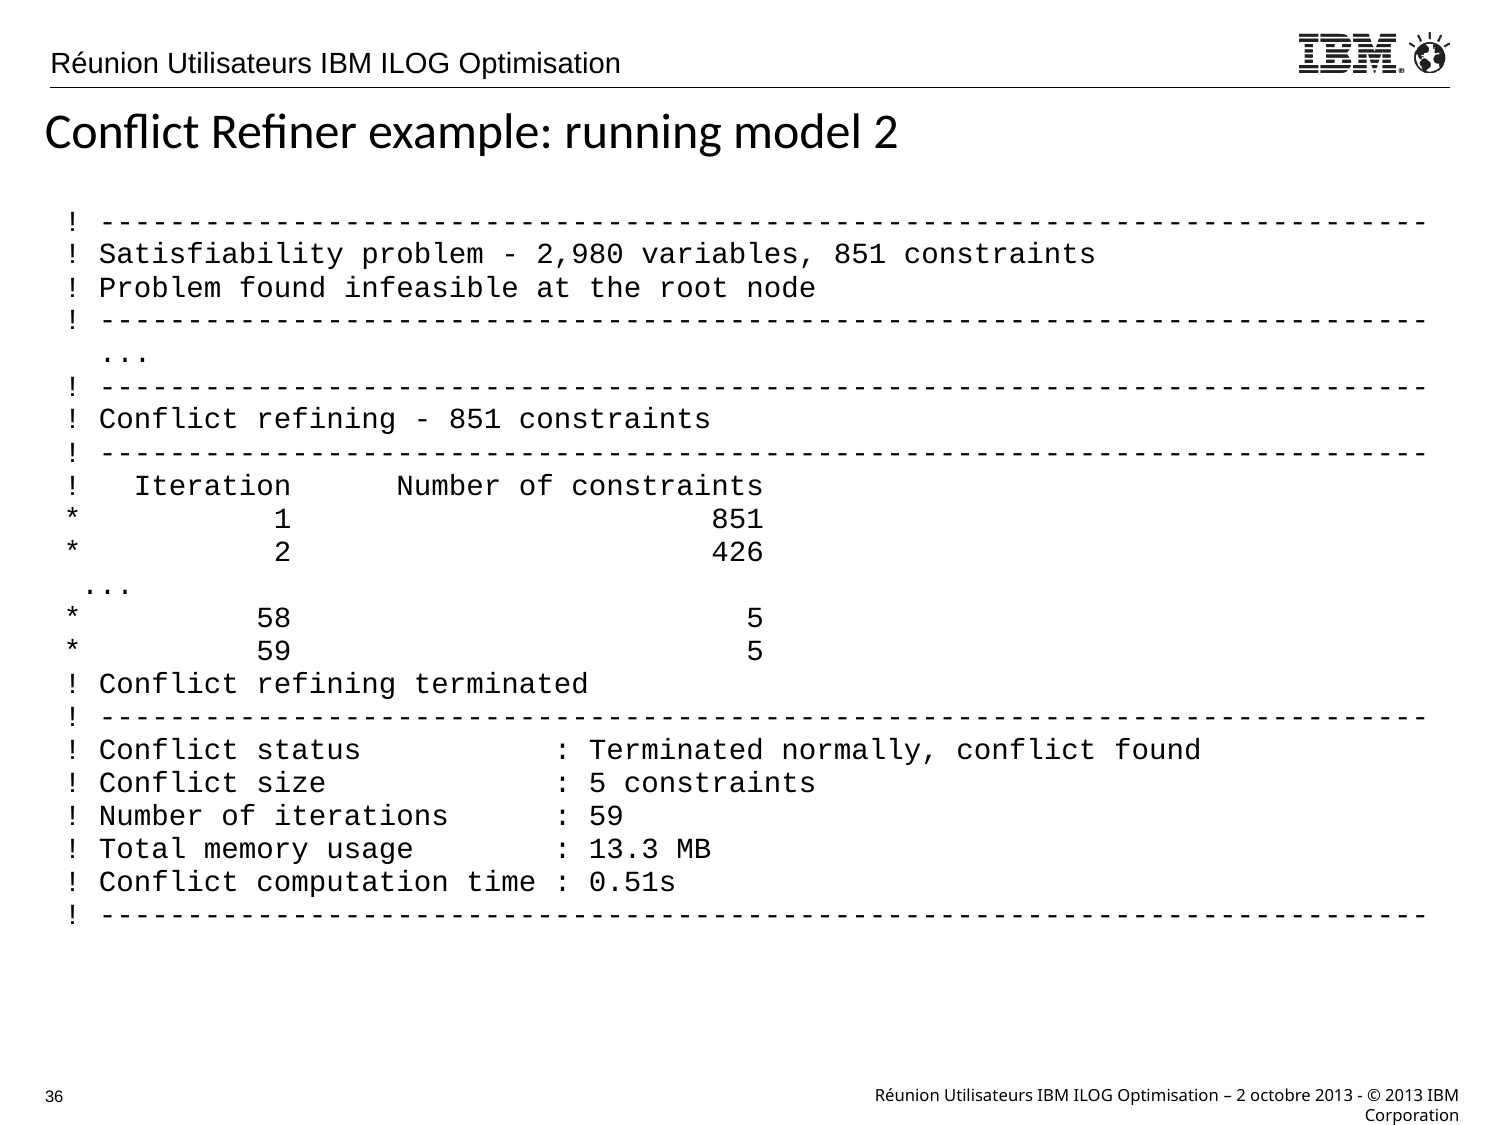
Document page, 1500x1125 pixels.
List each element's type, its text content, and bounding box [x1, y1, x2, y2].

text_box ! ---------------------------------------------------------------------------- ! Satisfiability problem - 2,980 variables, 851 constraints ! Problem found infeasible at the root node ! ---------------------------------------------------------------------------- ... ! ---------------------------------------------------------------------------- ! Conflict refining - 851 constraints ! ---------------------------------------------------------------------------- ! Iteration Number of constraints * 1 851 * 2 426 ... * 58 5 * 59 5 ! Conflict refining terminated ! ---------------------------------------------------------------------------- ! Conflict status : Terminated normally, conflict found ! Conflict size : 5 constraints ! Number of iterations : 59 ! Total memory usage : 13.3 MB ! Conflict computation time : 0.51s ! ---------------------------------------------------------------------------- [31, 199, 1444, 933]
title Conflict Refiner example: running model 2 [29, 97, 1455, 218]
picture [1299, 32, 1450, 73]
